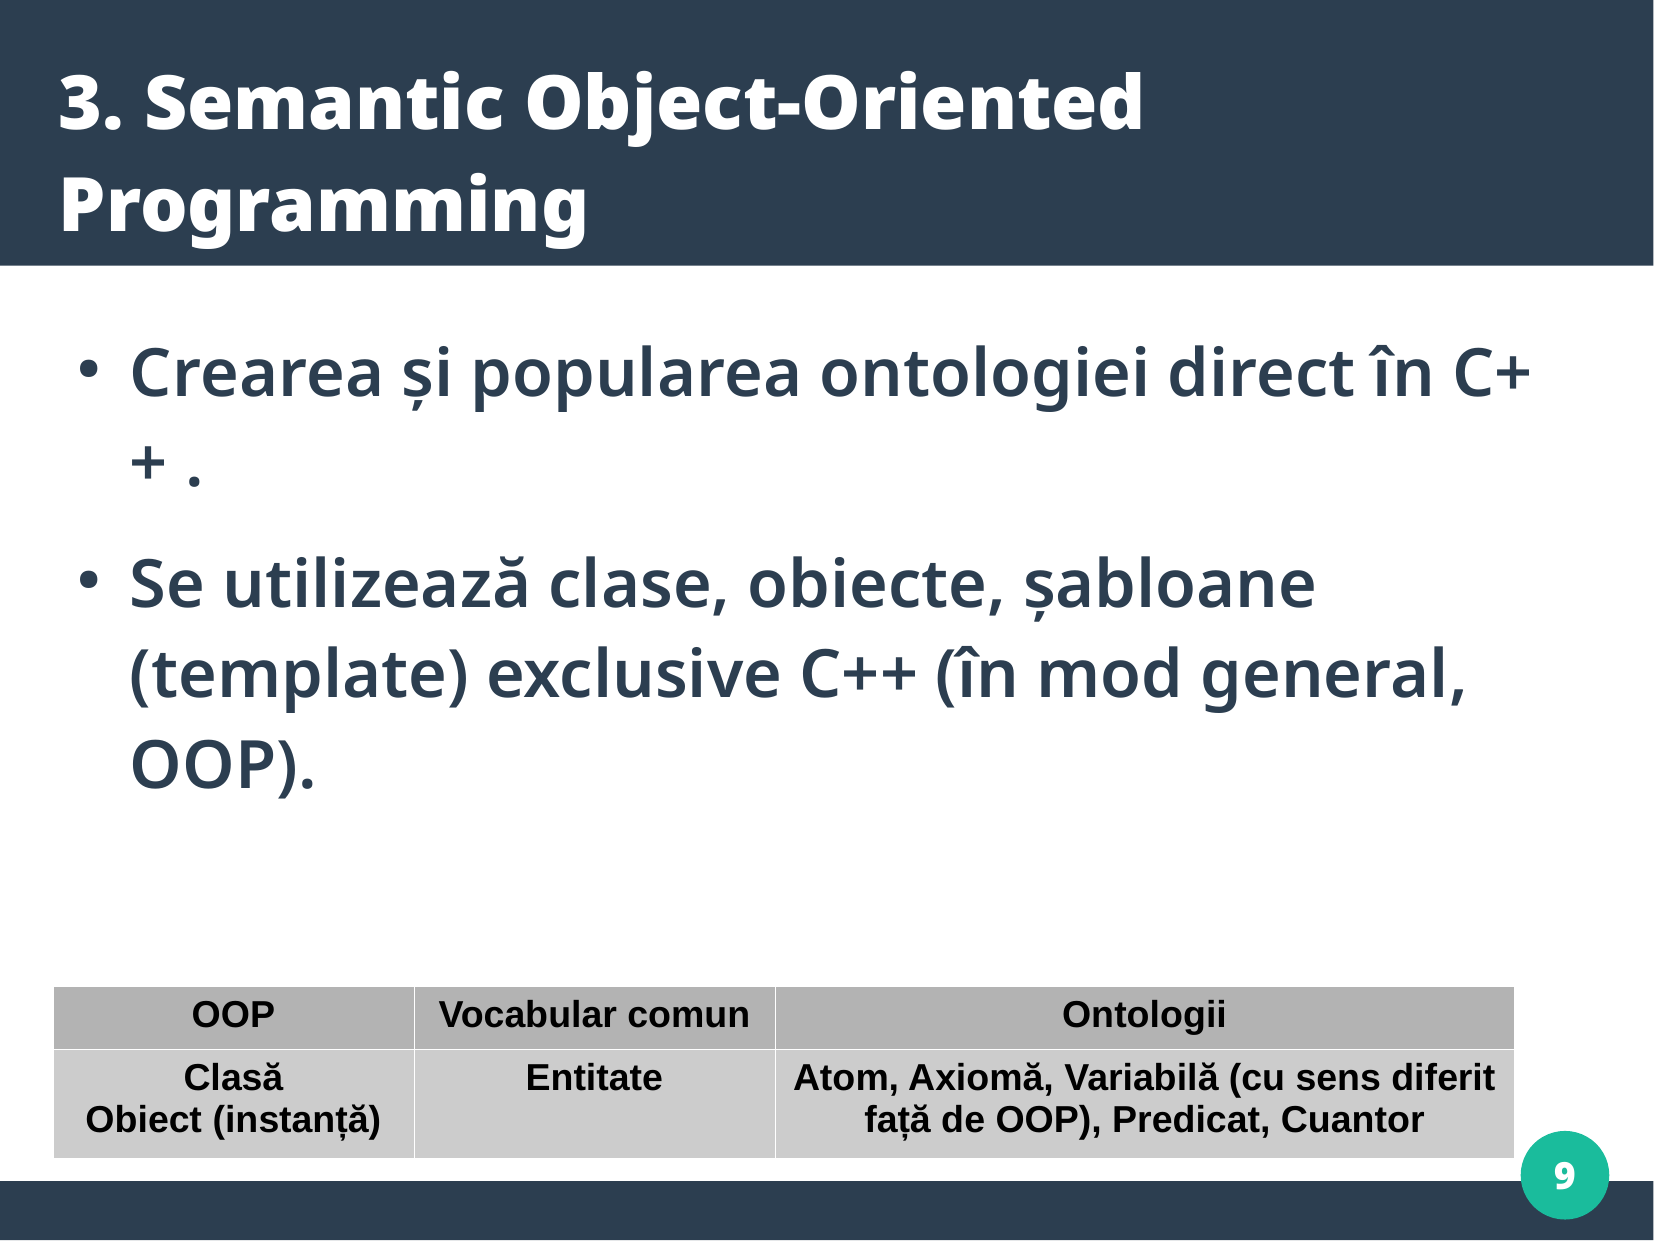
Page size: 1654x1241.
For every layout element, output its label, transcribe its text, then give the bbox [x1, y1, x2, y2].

table_cell Entitate [415, 1050, 775, 1158]
table_cell Clasă Obiect (instanță) [54, 1050, 414, 1158]
table_header Vocabular comun [415, 987, 775, 1049]
title 3. Semantic Object-Oriented Programming [59, 49, 1595, 207]
list Crearea și popularea ontologiei direct în C++ . Se utilizează clase, obiecte, șabloane (template) exclusive C++ (în mod general, OOP). [59, 324, 1595, 1152]
table_header OOP [54, 987, 414, 1049]
table_header Ontologii [776, 987, 1514, 1049]
table_cell Atom, Axiomă, Variabilă (cu sens diferit față de OOP), Predicat, Cuantor [776, 1050, 1514, 1158]
